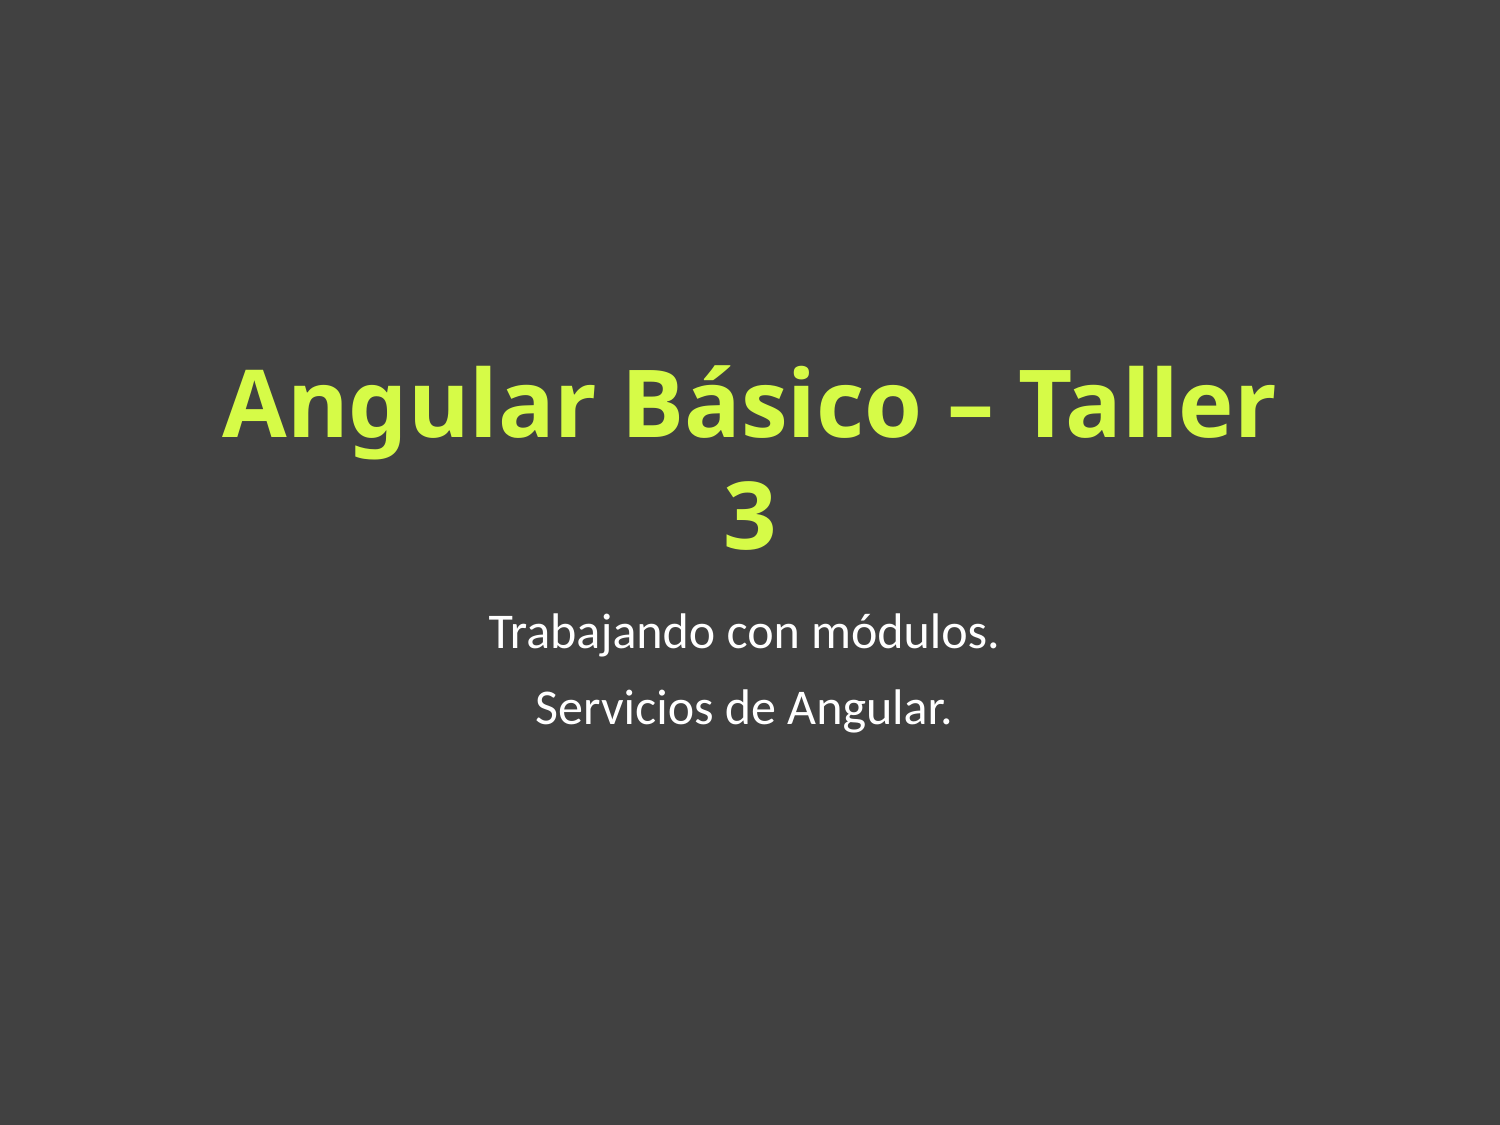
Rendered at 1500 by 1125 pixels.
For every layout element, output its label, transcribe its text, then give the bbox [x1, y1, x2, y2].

subtitle Trabajando con módulos. Servicios de Angular. [88, 590, 1400, 863]
title Angular Básico – Taller 3 [187, 184, 1313, 576]
